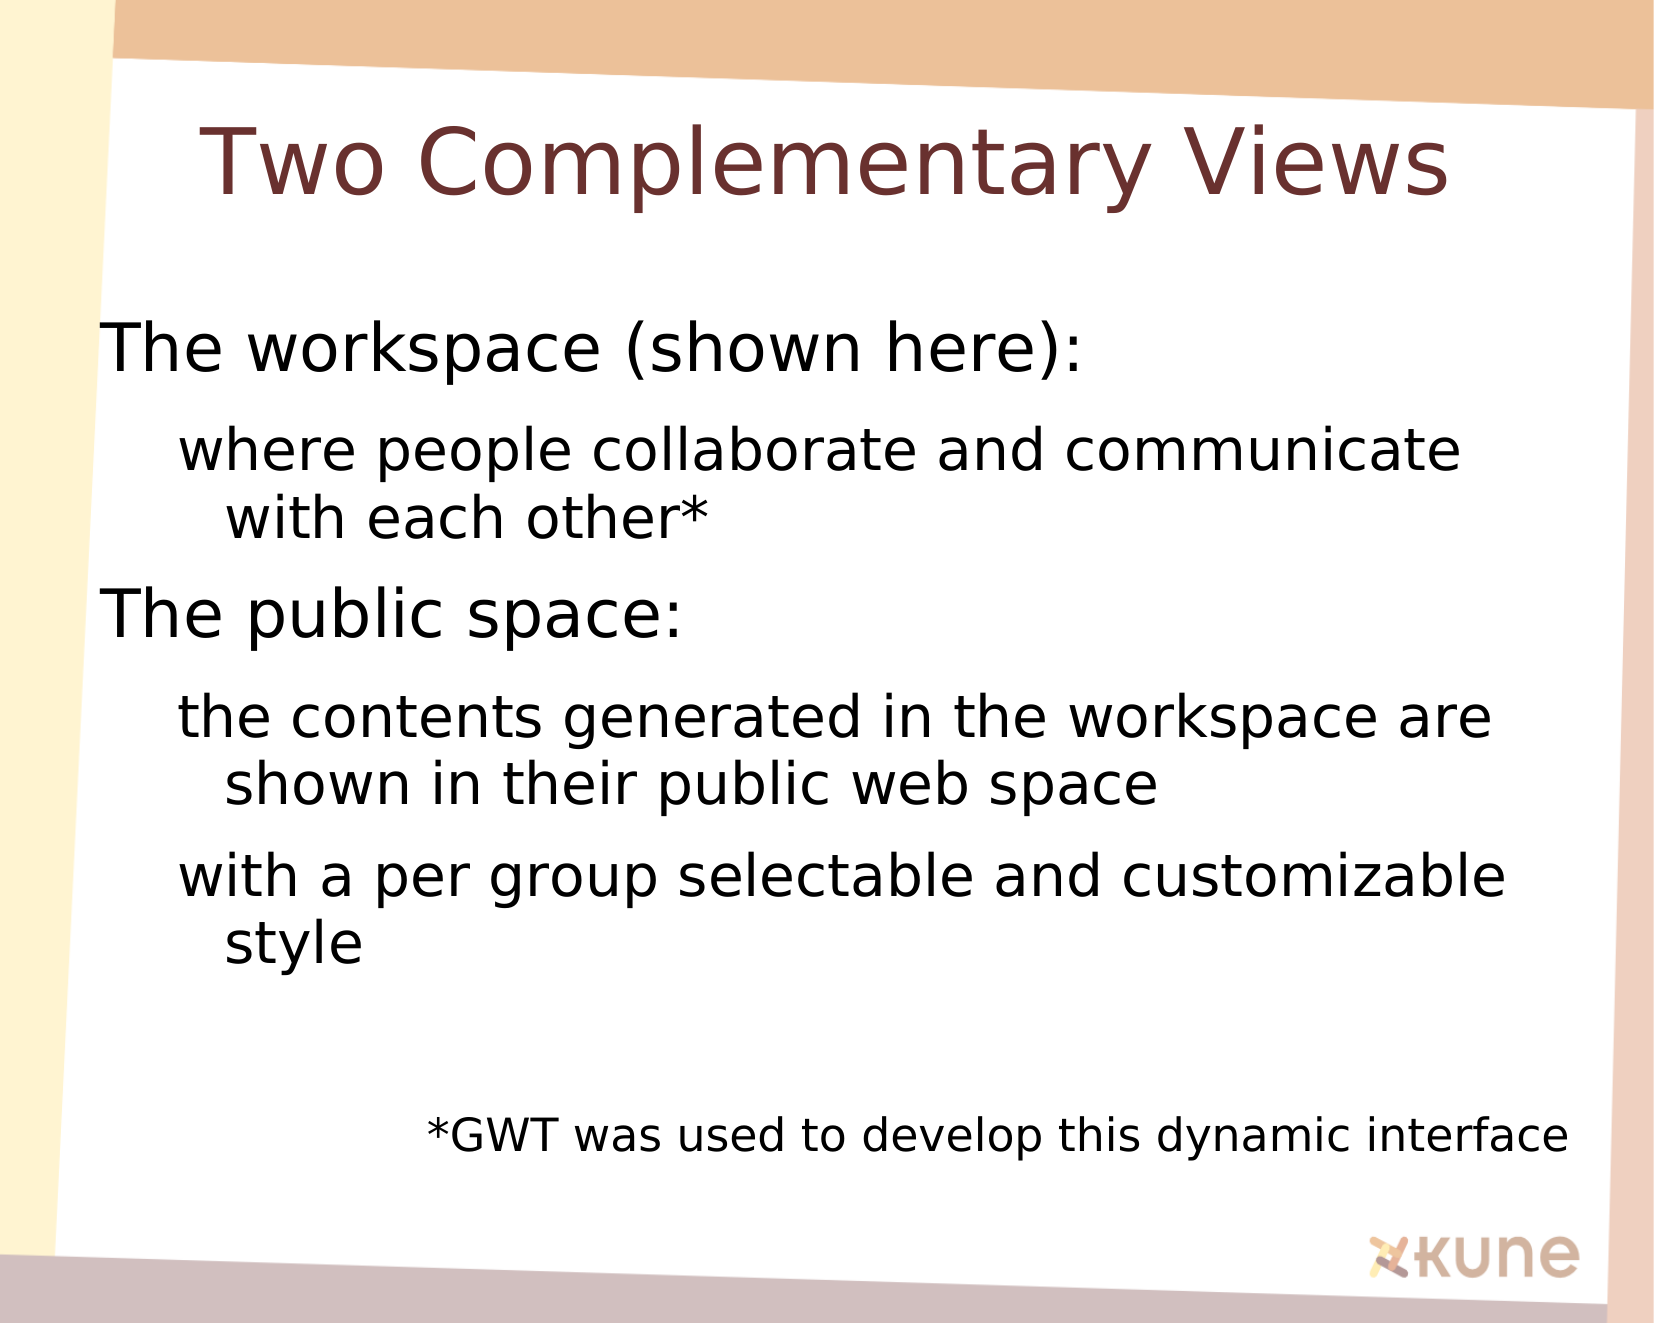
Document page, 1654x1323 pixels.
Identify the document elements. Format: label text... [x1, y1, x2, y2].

list The workspace (shown here): where people collaborate and communicate with each other* The public space: the contents generated in the workspace are shown in their public web space with a per group selectable and customizable style *GWT was used to develop this dynamic interface [82, 309, 1571, 1219]
title Two Complementary Views [82, 52, 1571, 274]
picture [0, 0, 1654, 1323]
